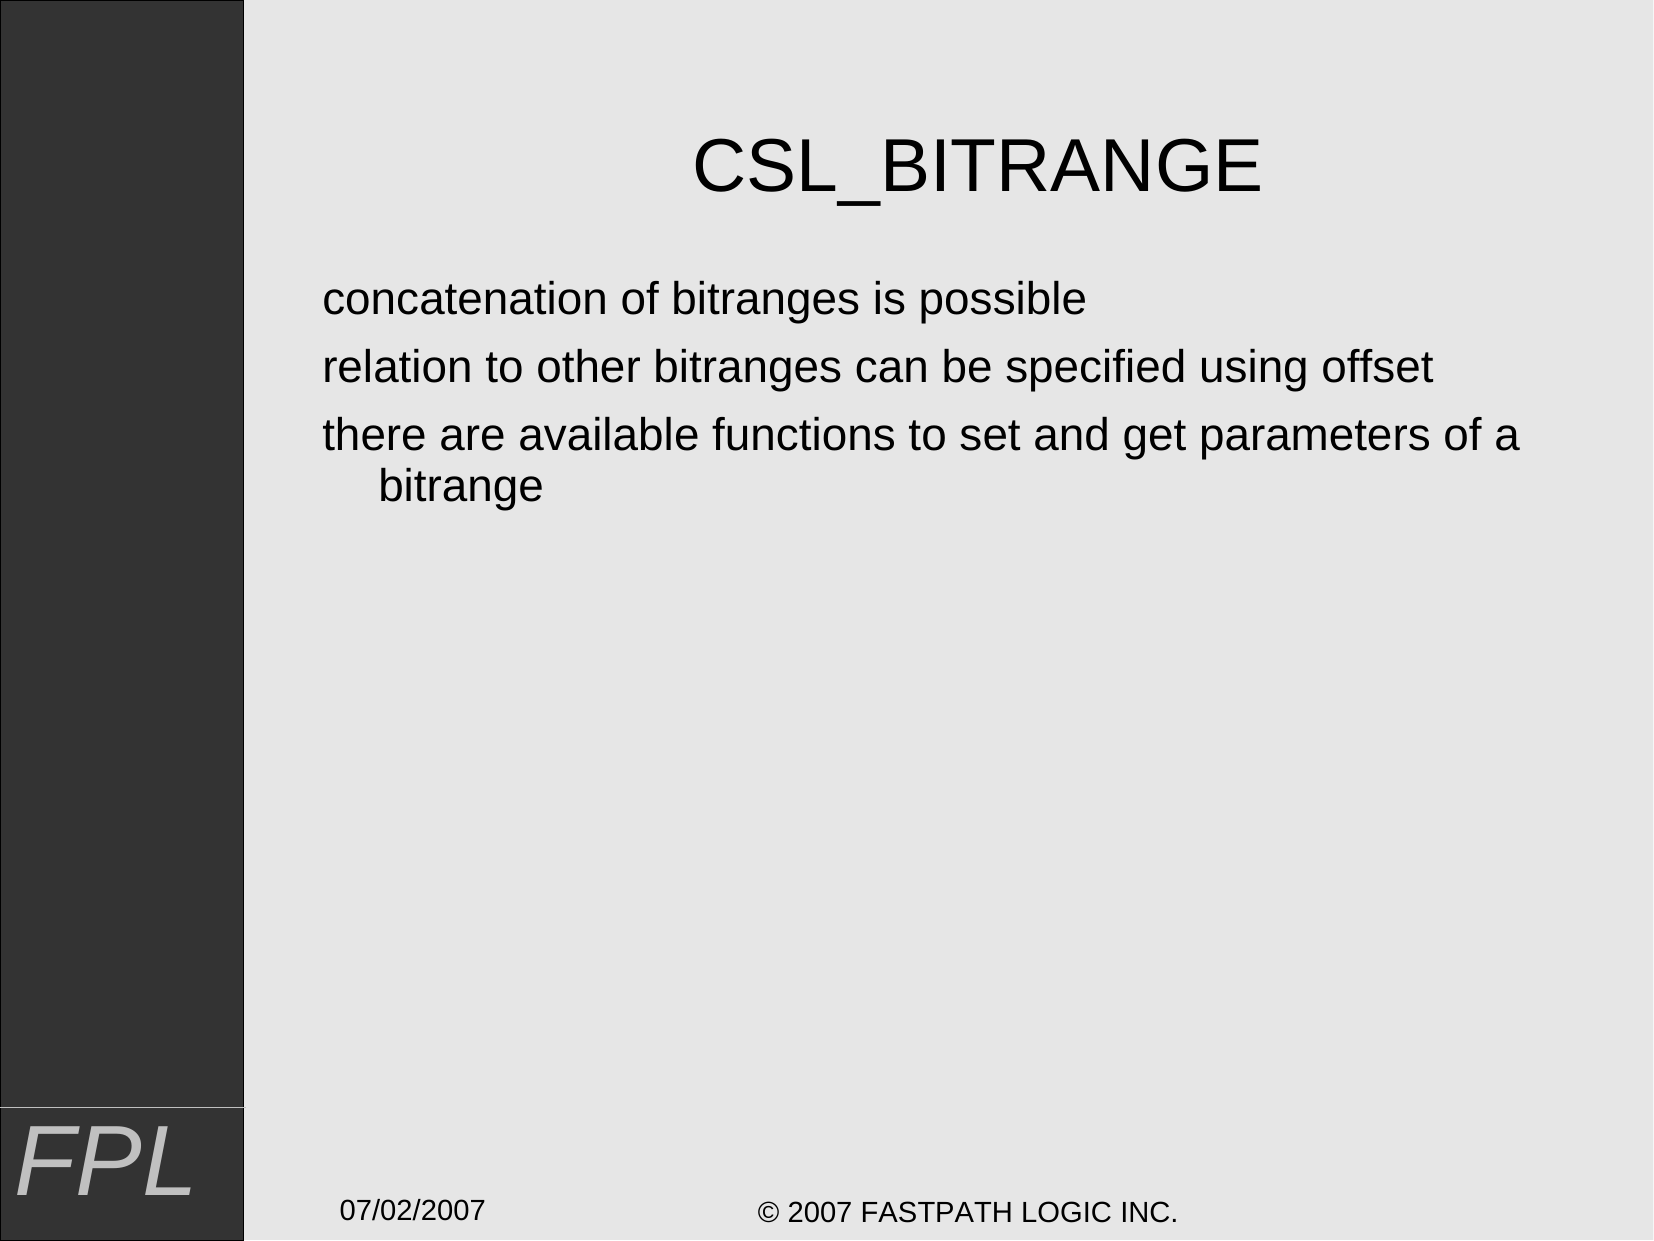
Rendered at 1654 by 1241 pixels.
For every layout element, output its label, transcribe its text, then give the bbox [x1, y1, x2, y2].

title CSL_BITRANGE [427, 57, 1530, 272]
list concatenation of bitranges is possible relation to other bitranges can be specified using offset there are available functions to set and get parameters of a bitrange [322, 272, 1635, 1179]
